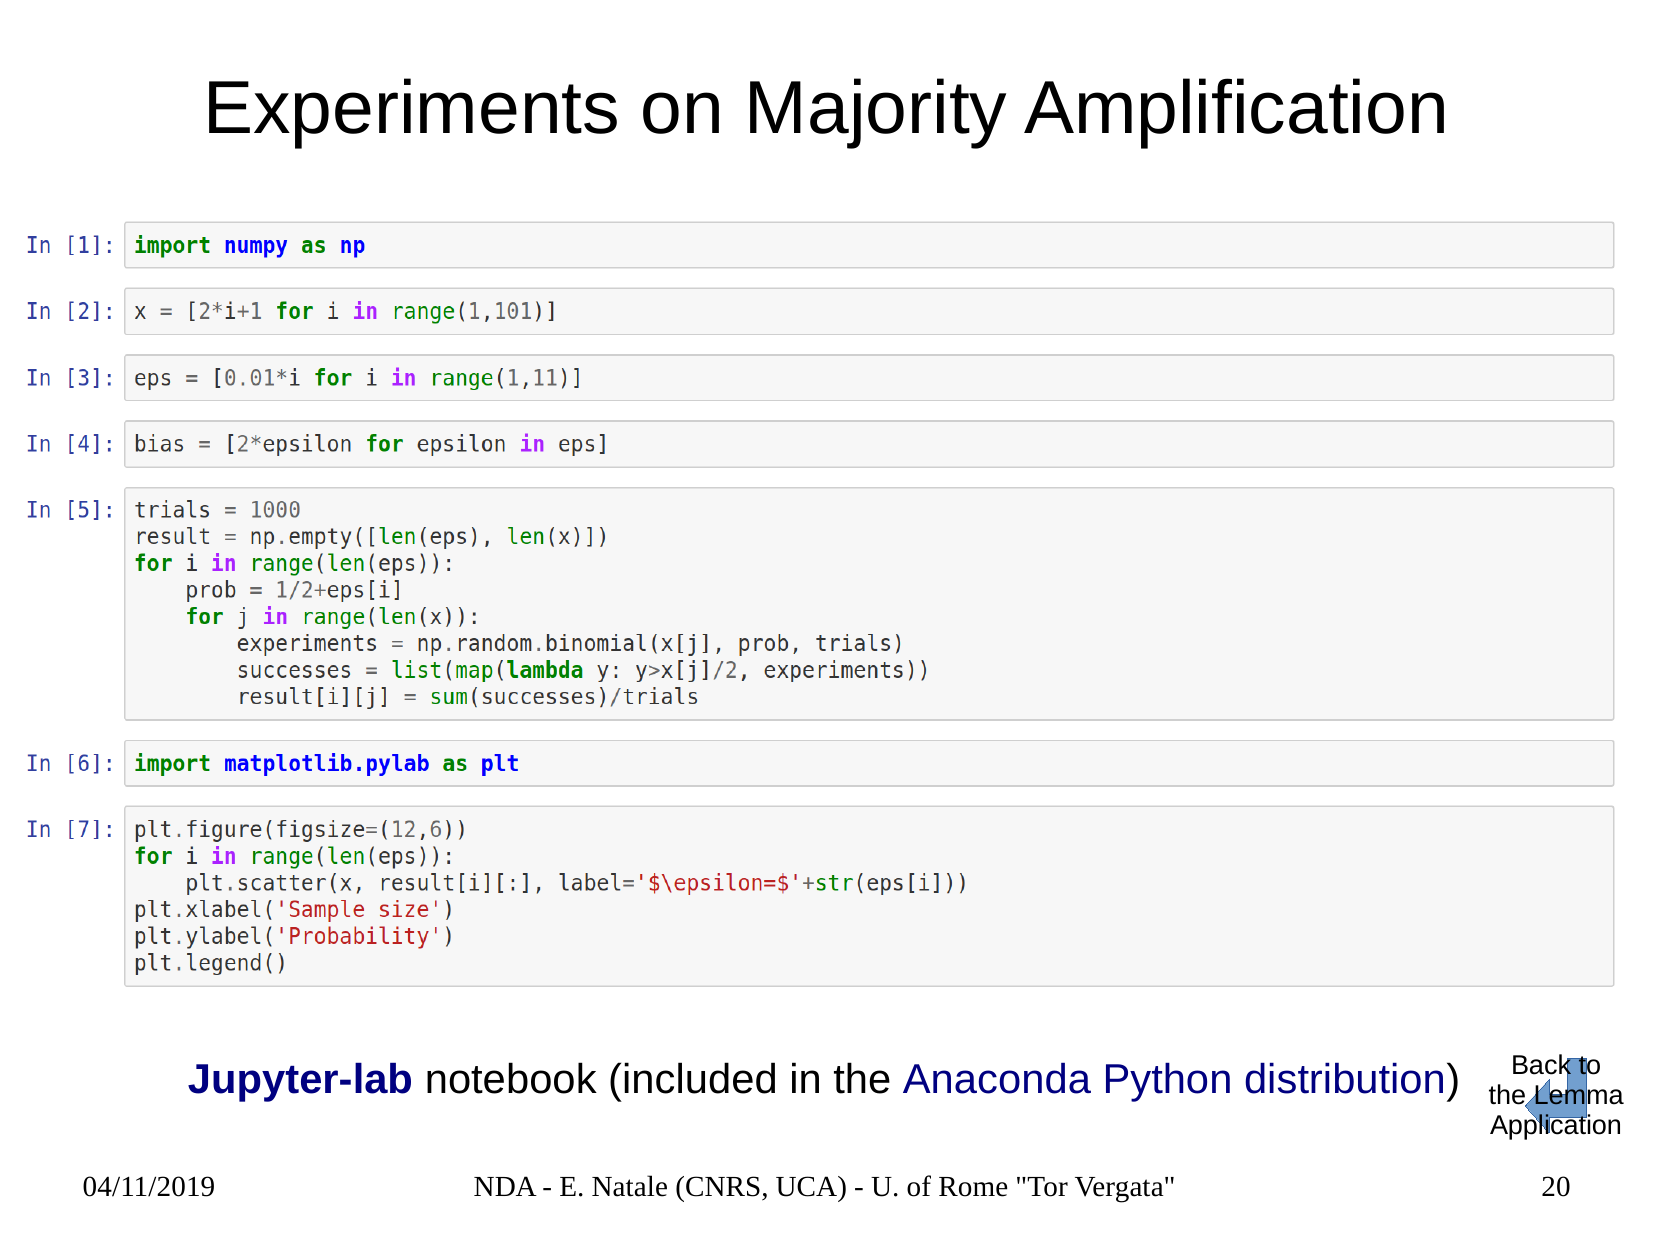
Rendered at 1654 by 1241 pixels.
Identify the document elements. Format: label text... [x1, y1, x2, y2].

text_box Back to the Lemma Application [1525, 1058, 1587, 1133]
picture [0, 203, 1624, 996]
title Experiments on Majority Amplification [82, 49, 1571, 165]
text_box Jupyter-lab notebook (included in the Anaconda Python distribution) [141, 1048, 1507, 1110]
